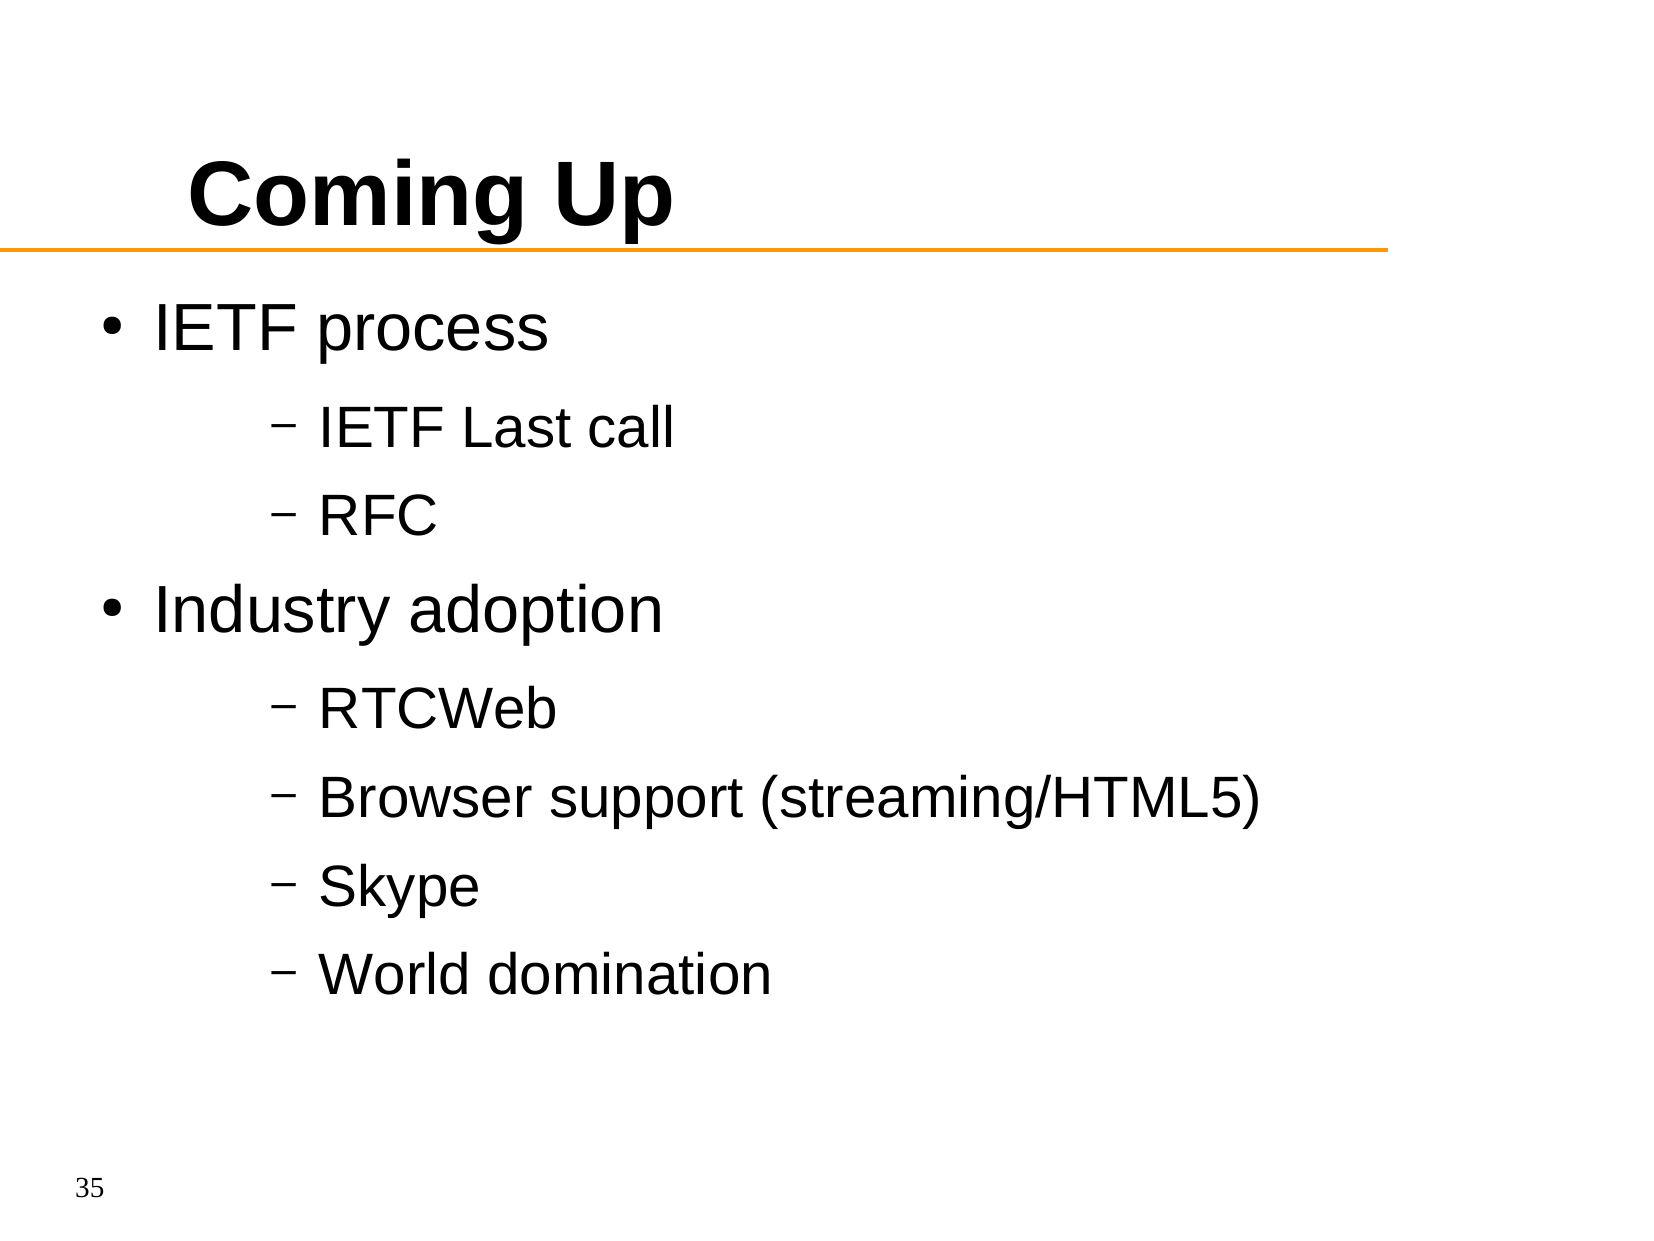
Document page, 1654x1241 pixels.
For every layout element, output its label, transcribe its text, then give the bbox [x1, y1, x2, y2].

title Coming Up [187, 52, 1571, 245]
list IETF process IETF Last call RFC Industry adoption RTCWeb Browser support (streaming/HTML5) Skype World domination [82, 290, 1571, 1094]
